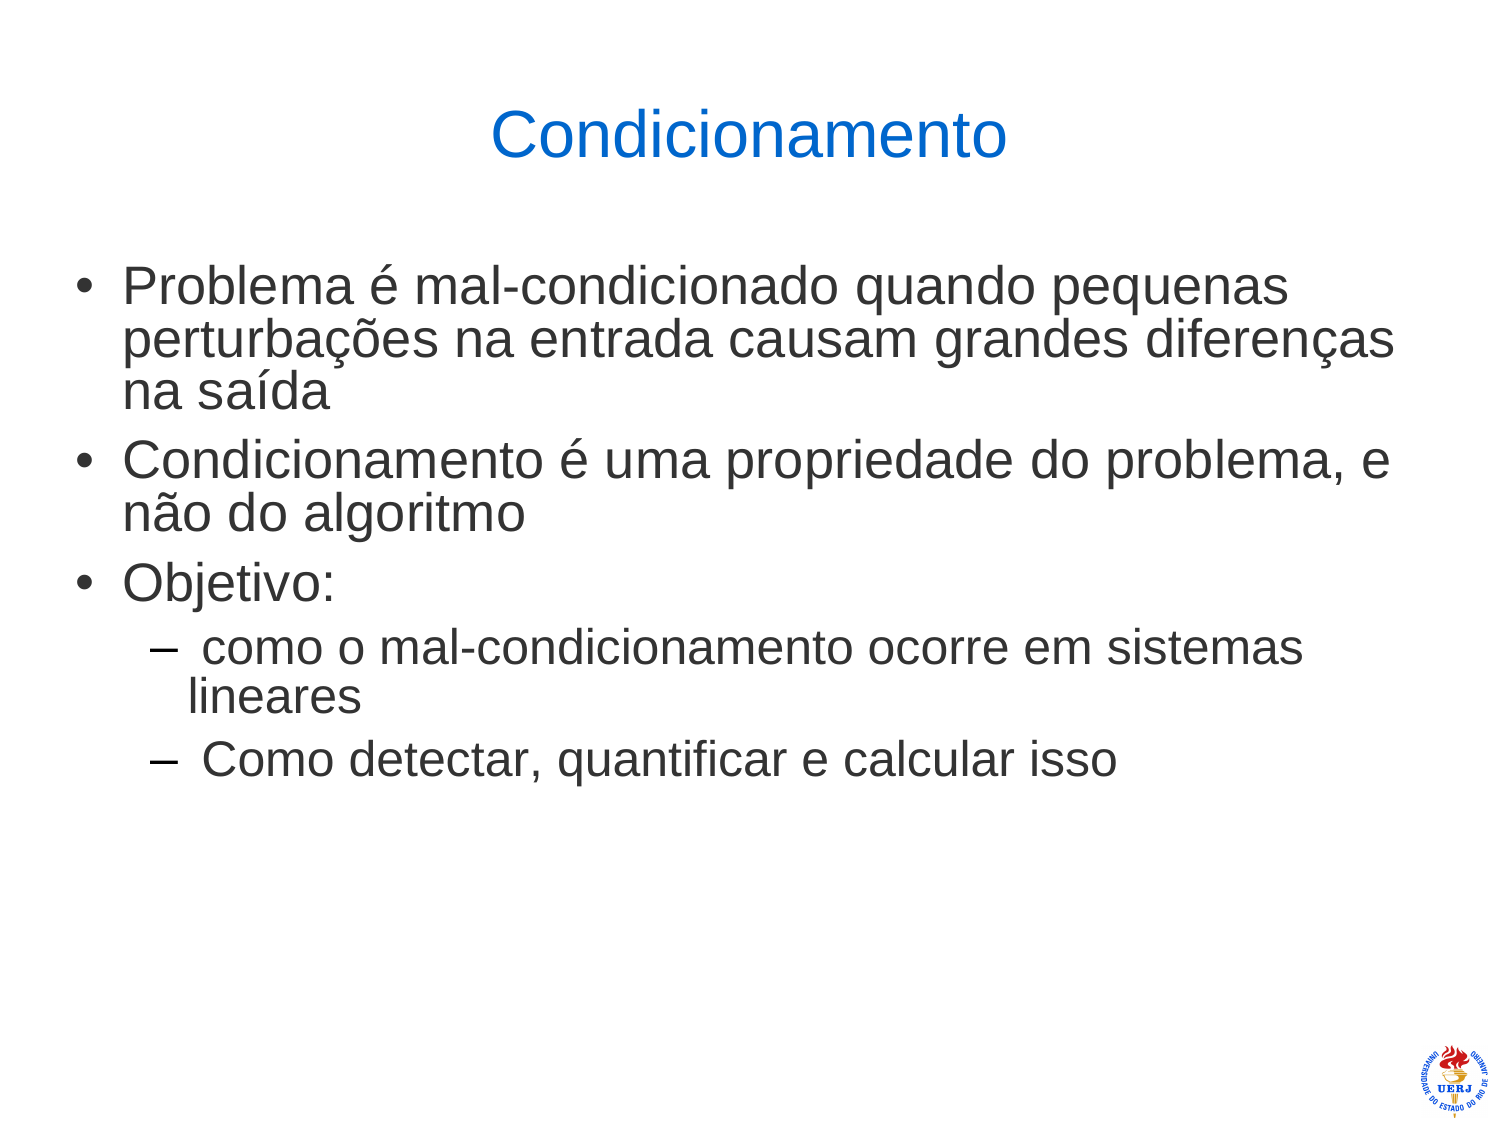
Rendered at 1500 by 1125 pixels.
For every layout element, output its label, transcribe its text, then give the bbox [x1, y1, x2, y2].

title Condicionamento [75, 45, 1424, 232]
picture [1421, 1045, 1488, 1118]
list Problema é mal-condicionado quando pequenas perturbações na entrada causam grandes diferenças na saída Condicionamento é uma propriedade do problema, e não do algoritmo Objetivo: como o mal-condicionamento ocorre em sistemas lineares Como detectar, quantificar e calcular isso [75, 262, 1424, 1004]
